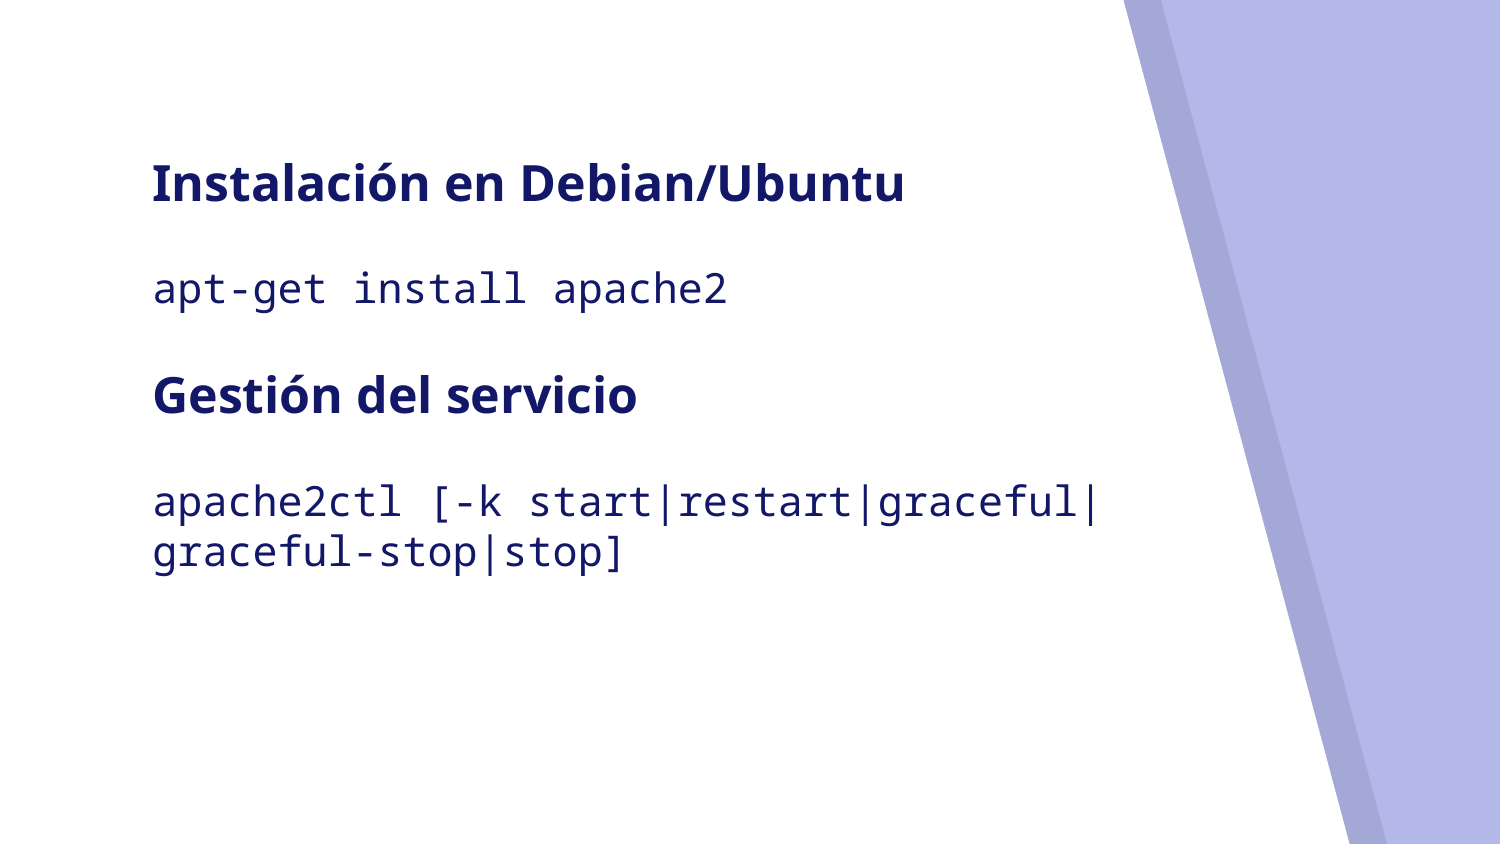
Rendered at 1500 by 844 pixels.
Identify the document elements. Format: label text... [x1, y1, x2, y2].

list apache2ctl [-k start|restart|graceful|graceful-stop|stop] [137, 459, 1217, 567]
list apt-get install apache2 [137, 246, 1217, 355]
title Instalación en Debian/Ubuntu [137, 146, 1011, 227]
title Gestión del servicio [137, 359, 1011, 439]
